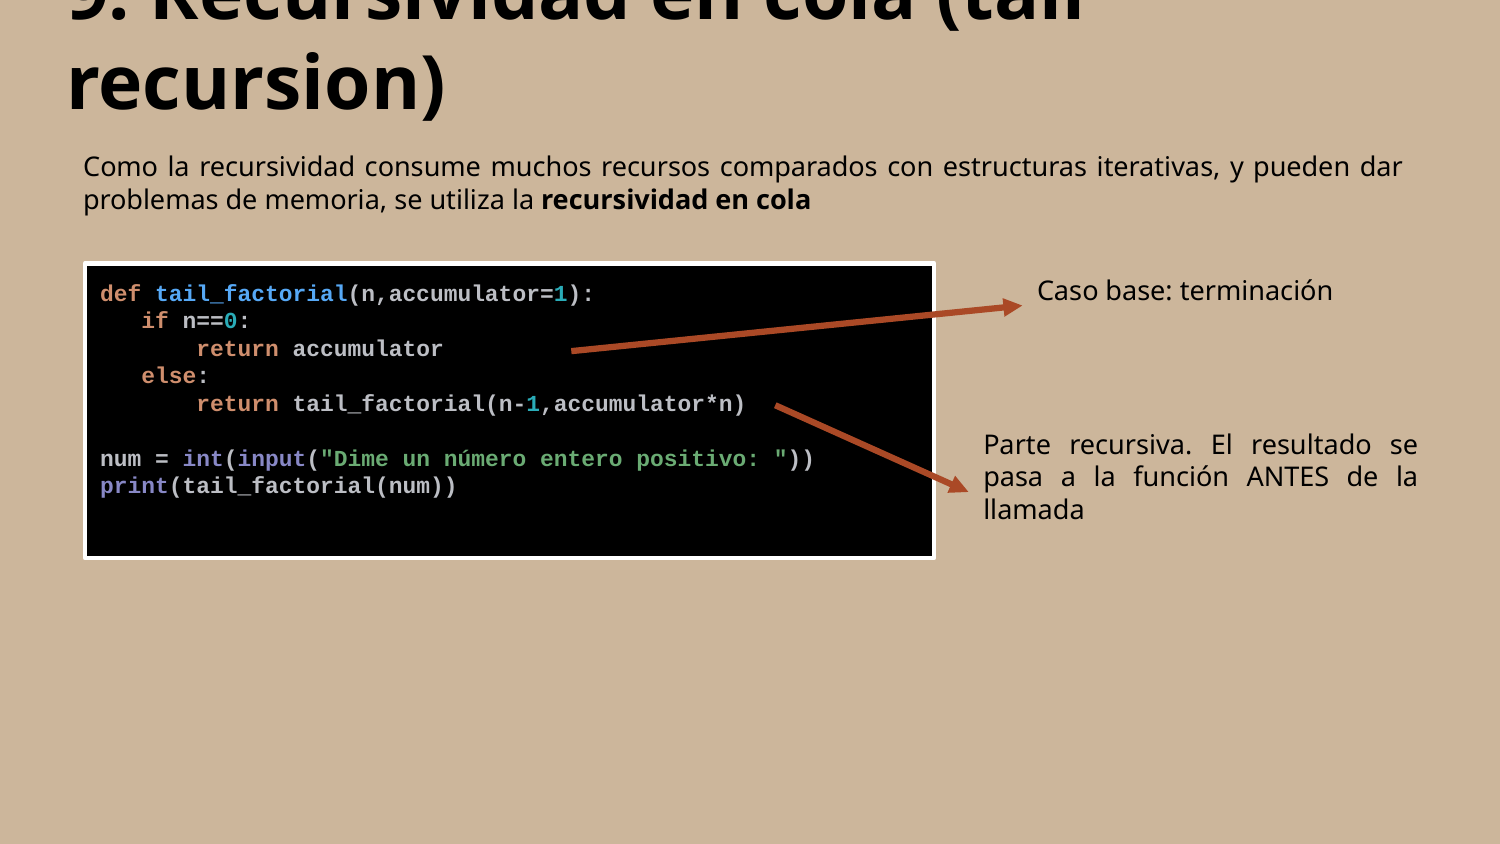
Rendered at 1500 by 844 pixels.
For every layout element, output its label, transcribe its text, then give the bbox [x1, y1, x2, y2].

text_box Parte recursiva. El resultado se pasa a la función ANTES de la llamada [968, 437, 1434, 547]
text_box Caso base: terminación [1022, 284, 1387, 327]
text_box def tail_factorial(n,accumulator=1): if n==0: return accumulator else: return tail_factorial(n-1,accumulator*n) num = int(input("Dime un número entero positivo: ")) print(tail_factorial(num)) [85, 263, 935, 559]
text_box Como la recursividad consume muchos recursos comparados con estructuras iterativas, y pueden dar problemas de memoria, se utiliza la recursividad en cola [68, 124, 1418, 273]
title 9. Recursividad en cola (tail recursion) [51, 51, 1449, 140]
